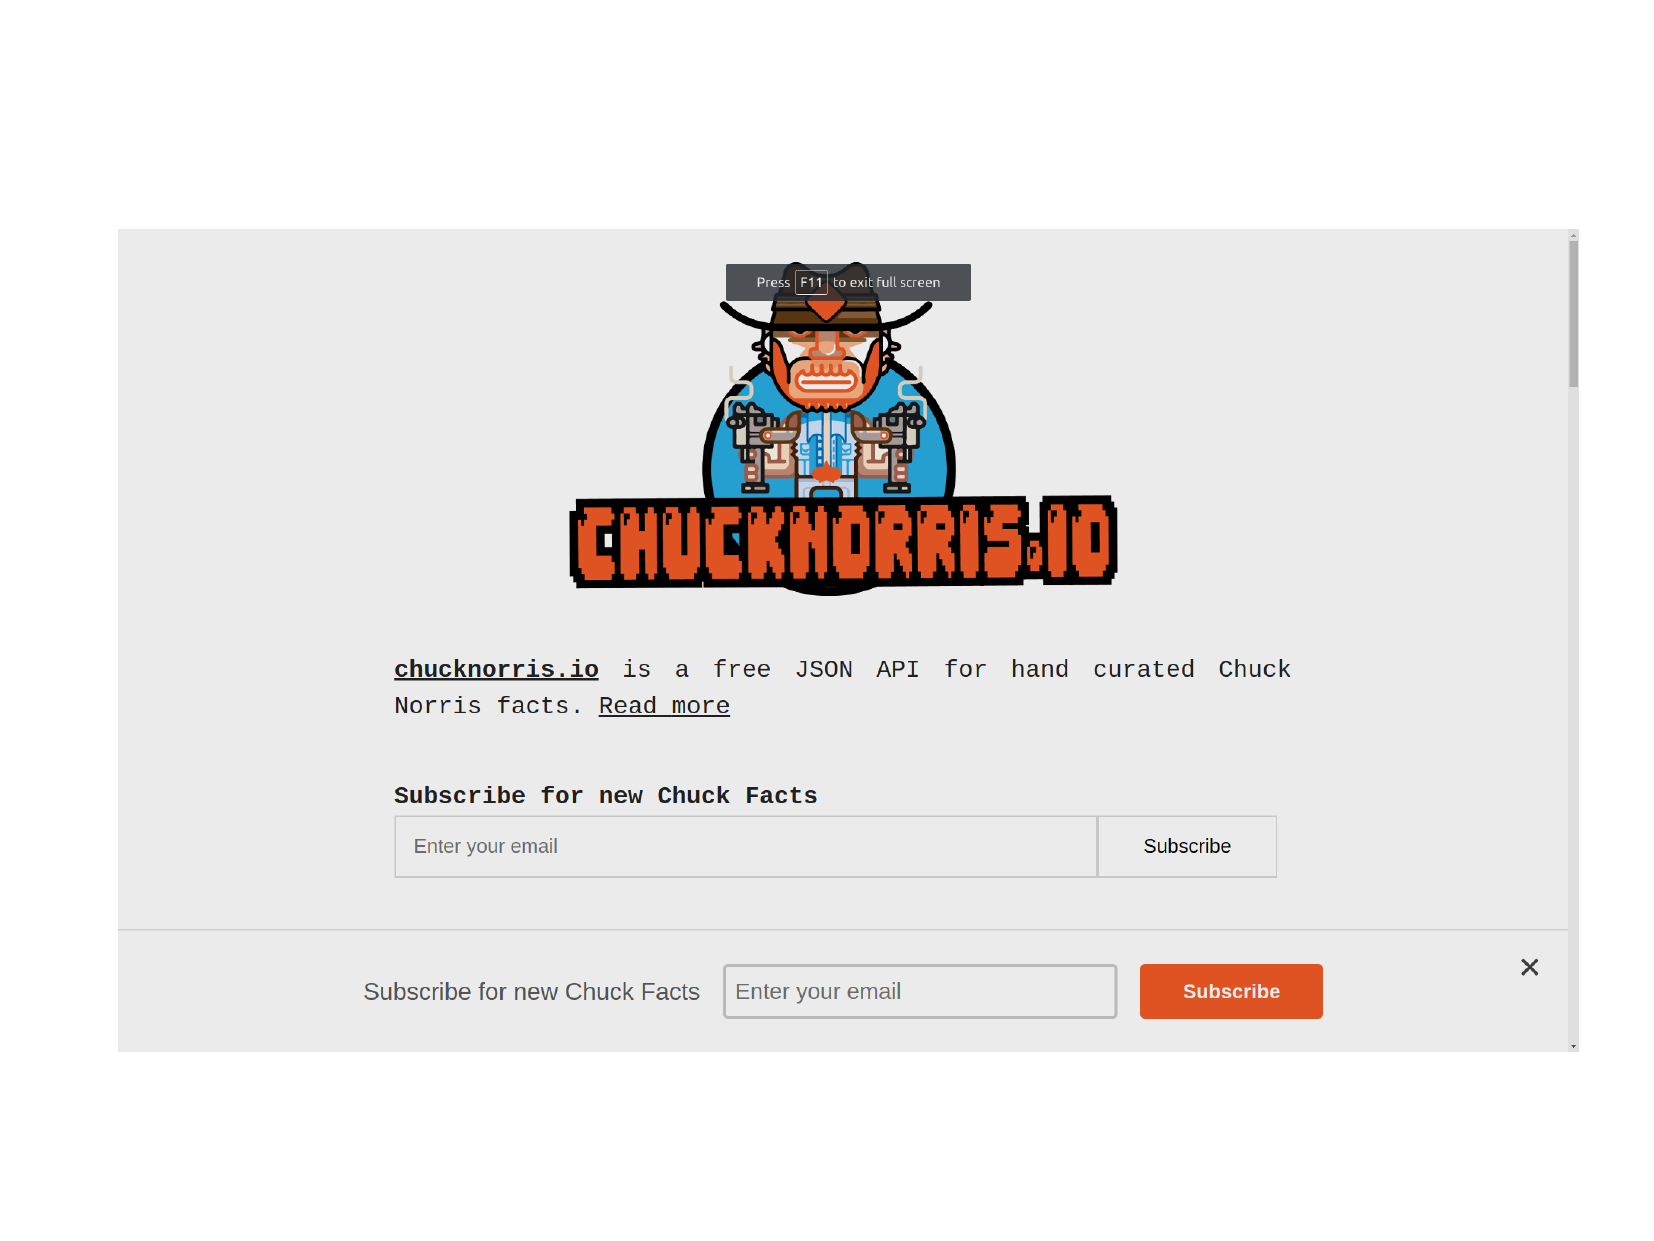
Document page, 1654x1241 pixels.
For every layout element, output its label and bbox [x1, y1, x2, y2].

picture [118, 229, 1579, 1052]
